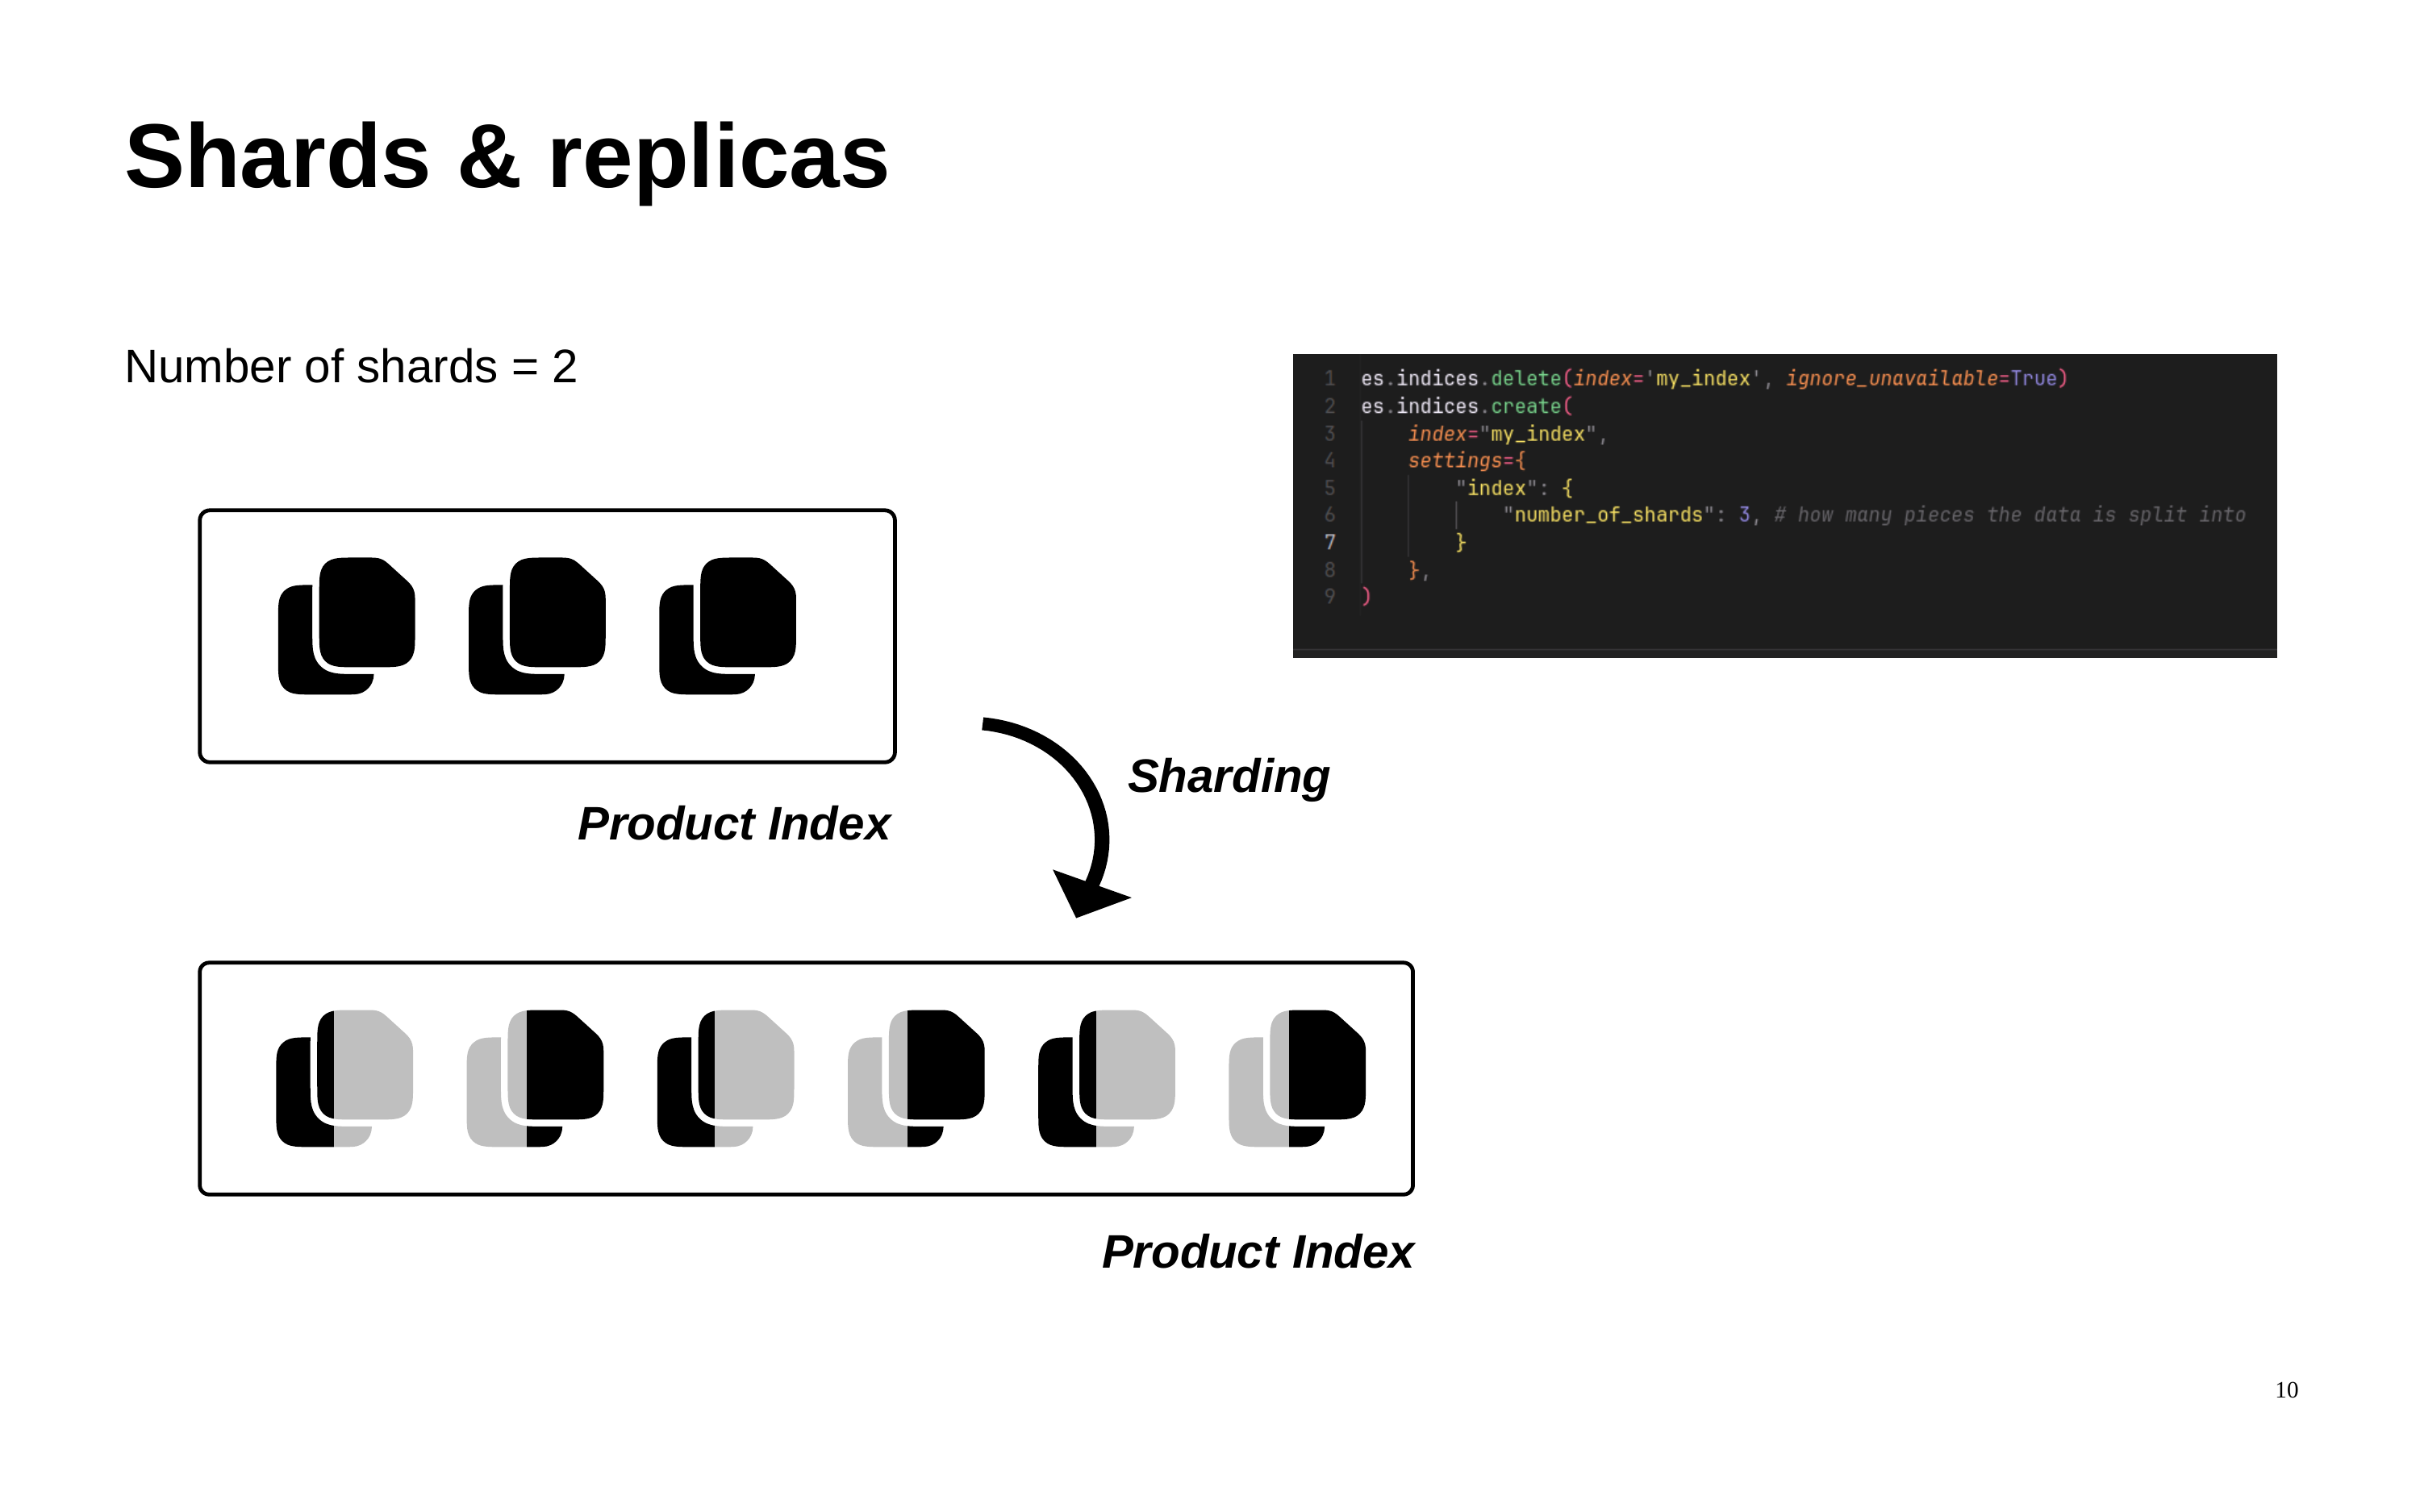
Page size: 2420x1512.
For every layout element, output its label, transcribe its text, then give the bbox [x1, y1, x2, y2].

picture [645, 544, 811, 709]
text_box Shards & replicas [112, 61, 1005, 251]
picture [449, 996, 618, 1161]
text_box Product Index [1049, 1211, 1428, 1293]
text_box Number of shards = 2 [112, 326, 891, 406]
picture [643, 996, 808, 1161]
picture [454, 544, 620, 709]
picture [1293, 354, 2277, 659]
picture [1211, 996, 1380, 1161]
picture [1024, 996, 1190, 1161]
text_box Sharding [1040, 735, 1419, 816]
picture [264, 544, 429, 709]
picture [262, 996, 428, 1161]
picture [830, 996, 999, 1161]
text_box Product Index [524, 783, 903, 864]
text_box [982, 717, 1044, 749]
text_box [1053, 816, 1132, 918]
